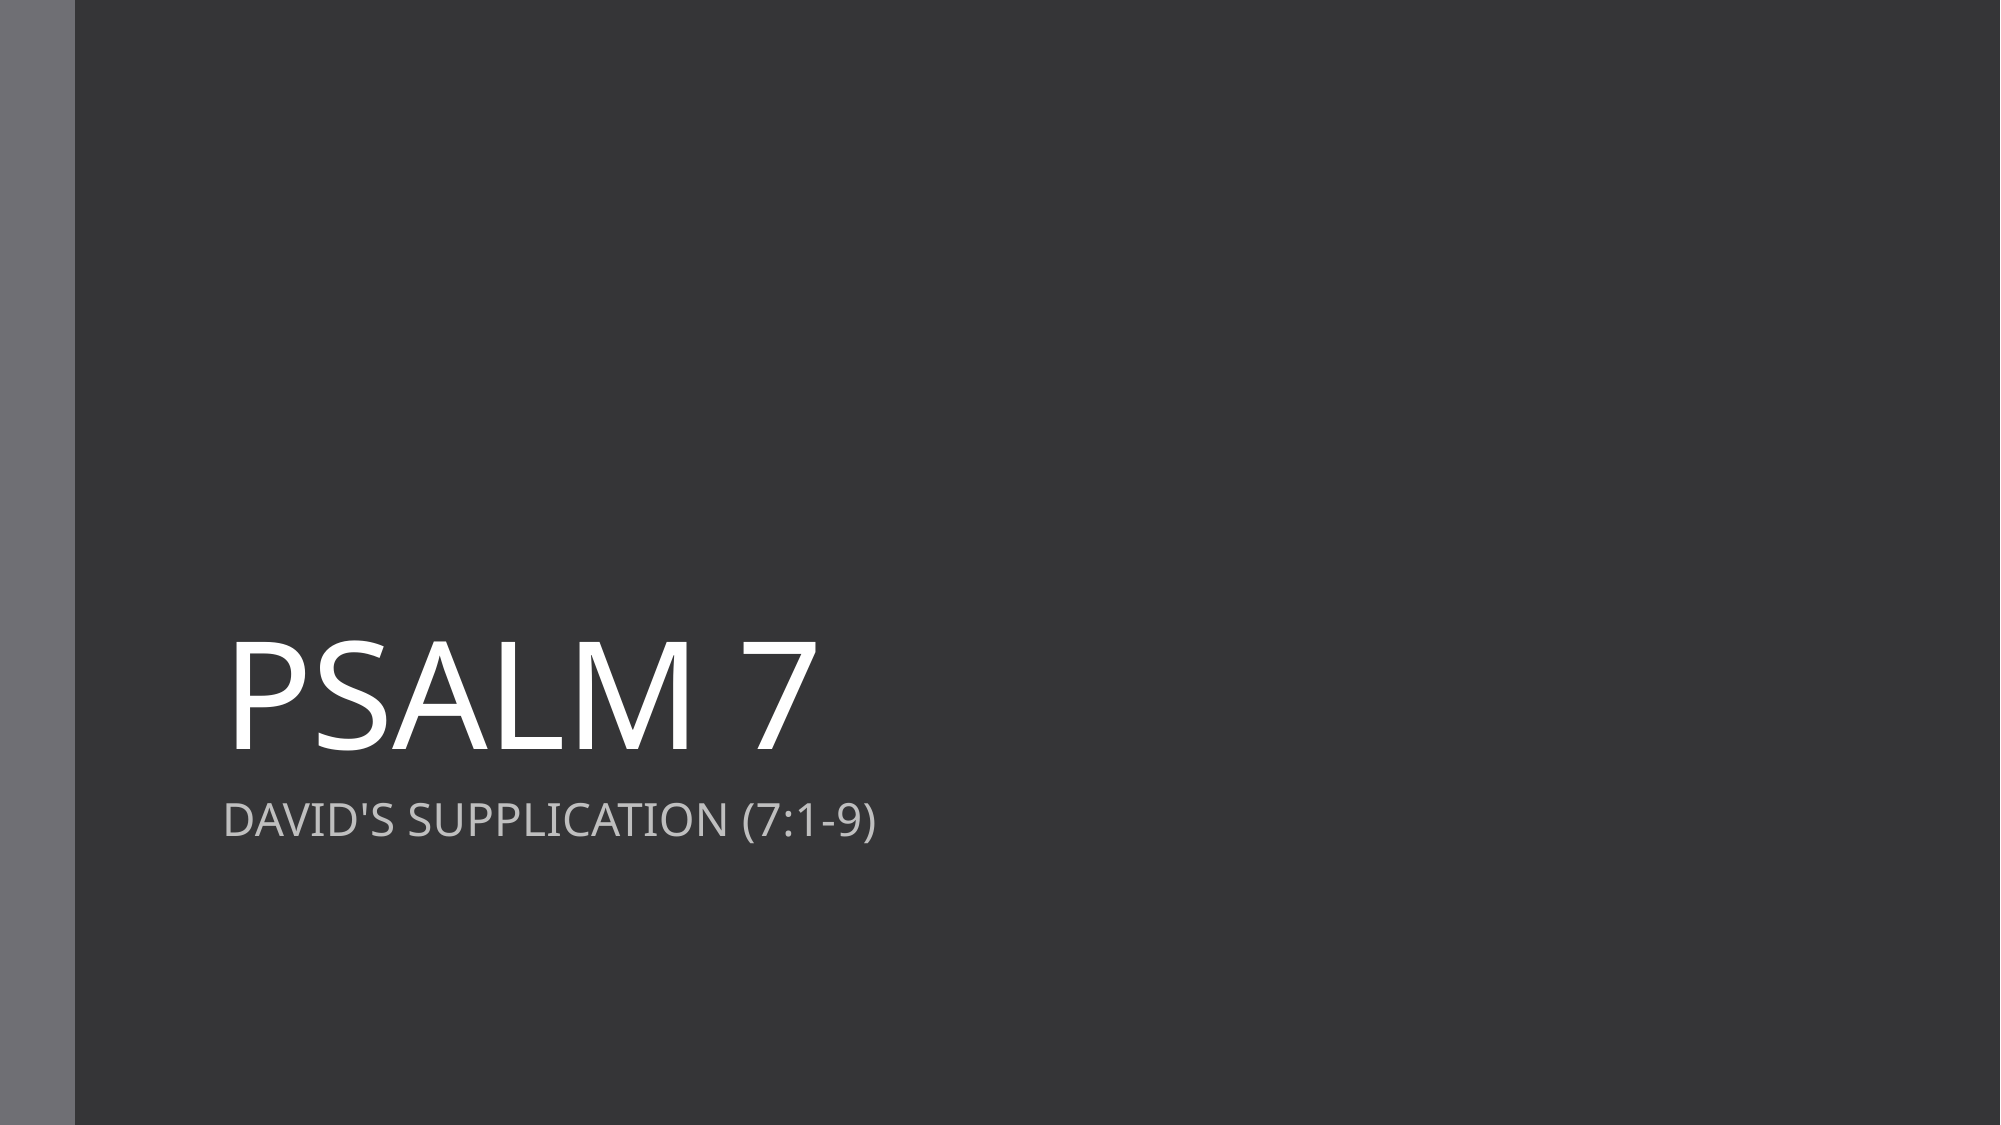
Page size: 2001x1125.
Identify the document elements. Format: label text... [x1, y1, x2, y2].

subtitle DAVID'S SUPPLICATION (7:1-9) [206, 787, 1752, 1066]
title PSALM 7 [206, 124, 1752, 787]
